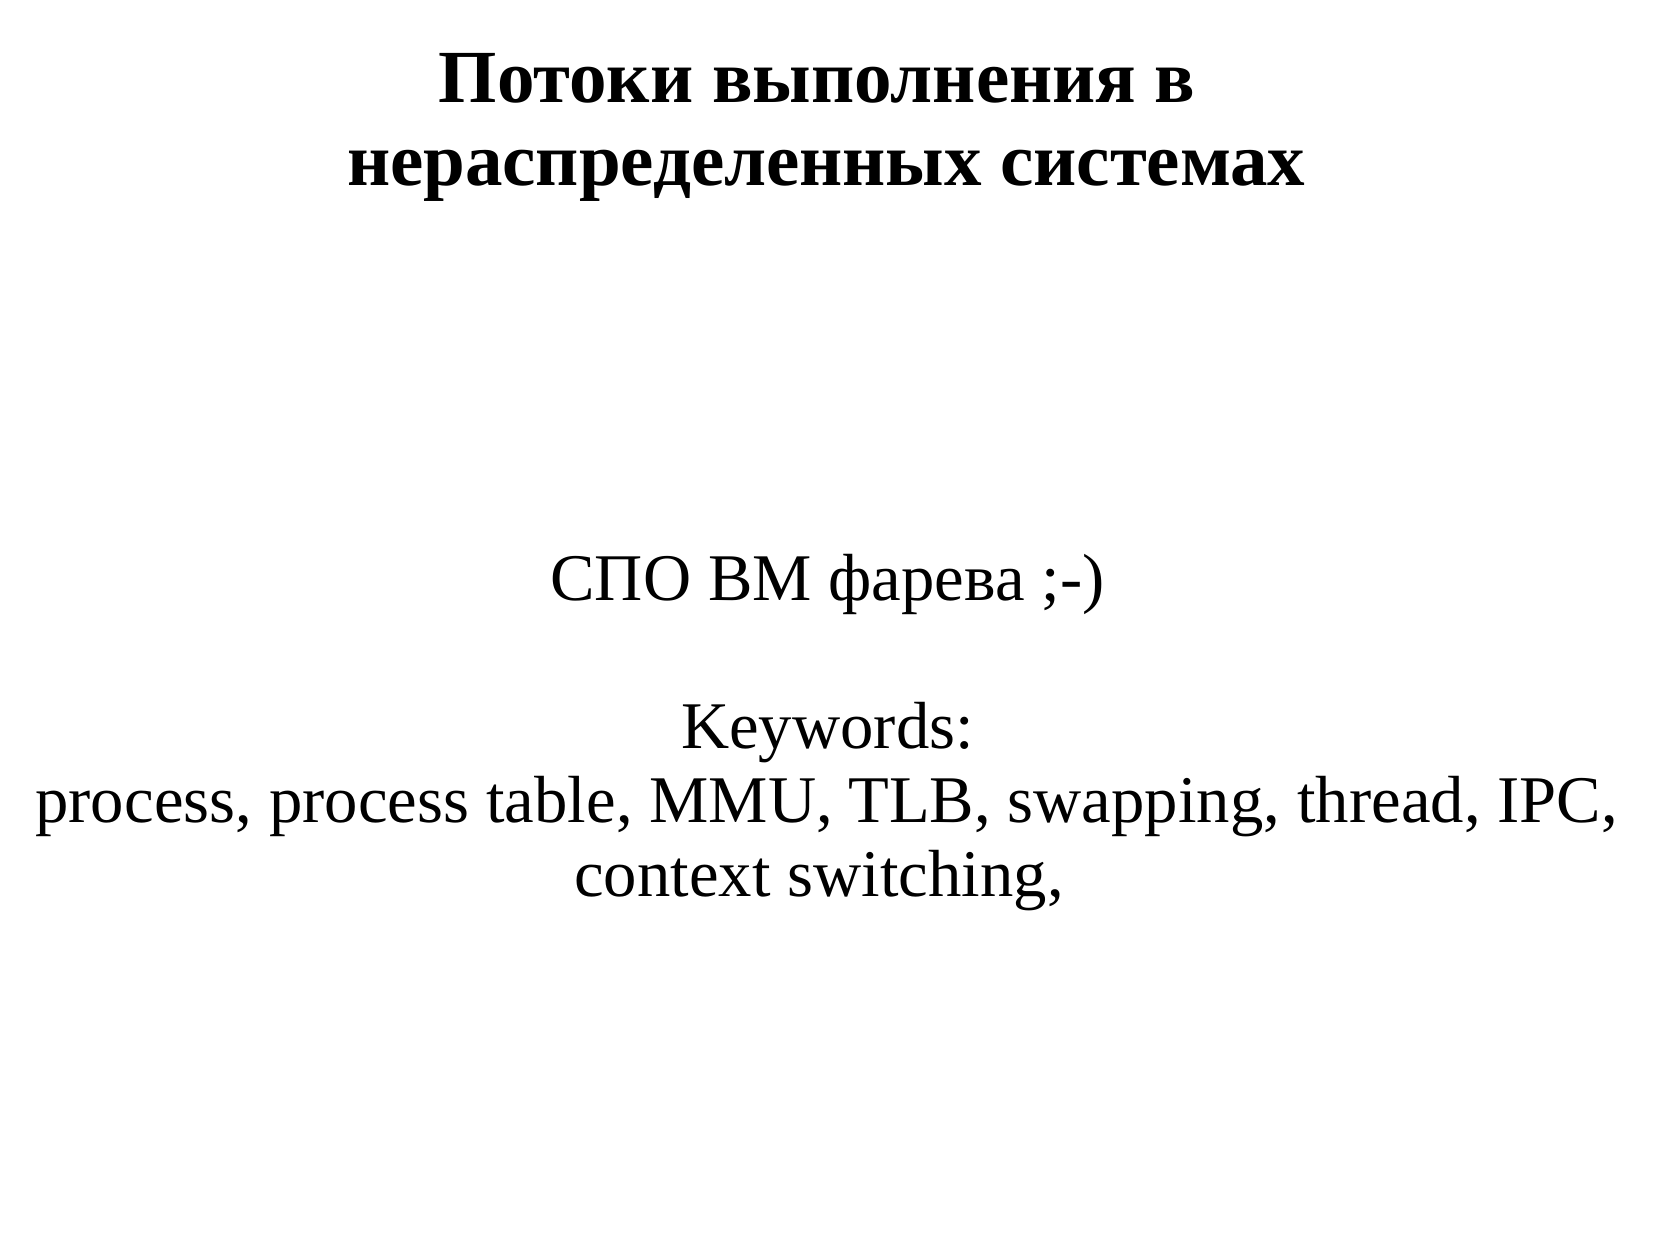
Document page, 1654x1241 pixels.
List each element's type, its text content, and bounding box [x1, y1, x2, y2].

subtitle СПО ВМ фарева ;-) Keywords: process, process table, MMU, TLB, swapping, thread, IPC, context switching, [30, 236, 1626, 1215]
title Потоки выполнения в нераспределенных системах [30, 27, 1624, 210]
